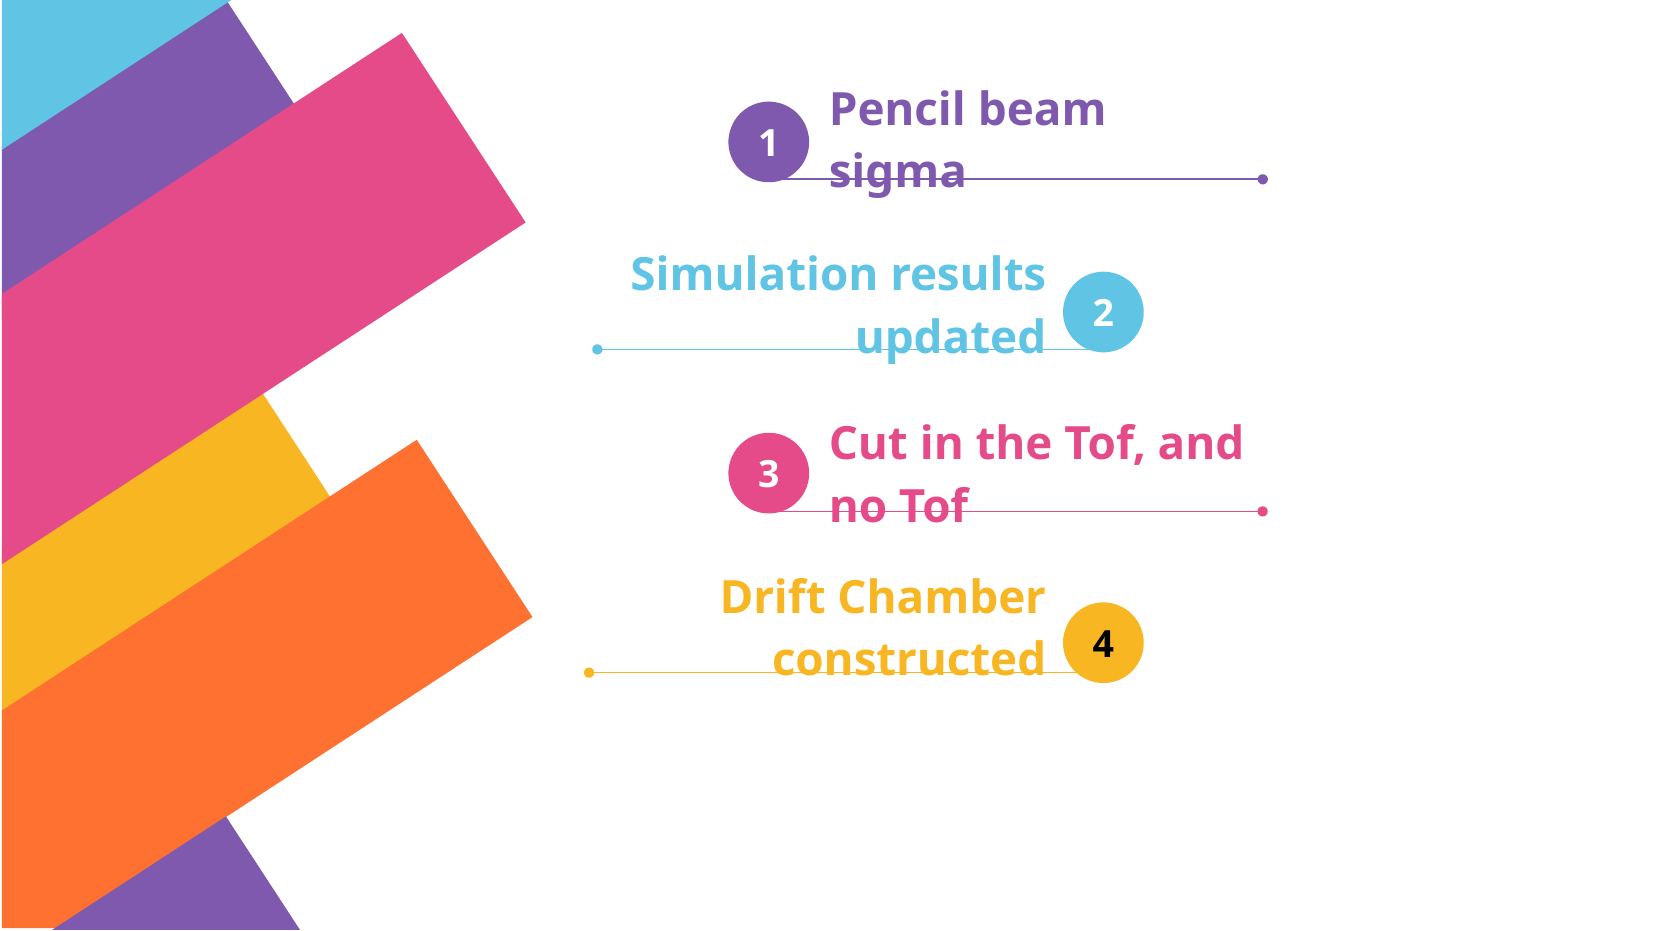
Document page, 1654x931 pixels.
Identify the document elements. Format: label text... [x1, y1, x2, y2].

text_box [584, 667, 588, 678]
title Simulation results updated [588, 241, 1047, 367]
title Cut in the Tof, and no Tof [828, 410, 1287, 536]
title Drift Chamber constructed [588, 563, 1047, 690]
text_box 4 [1063, 602, 1144, 684]
title Pencil beam sigma [828, 75, 1223, 178]
text_box 2 [1063, 271, 1144, 353]
text_box 3 [728, 432, 810, 514]
text_box [1257, 174, 1268, 185]
text_box 1 [728, 101, 810, 183]
title Pencil beam sigma [828, 180, 1223, 201]
